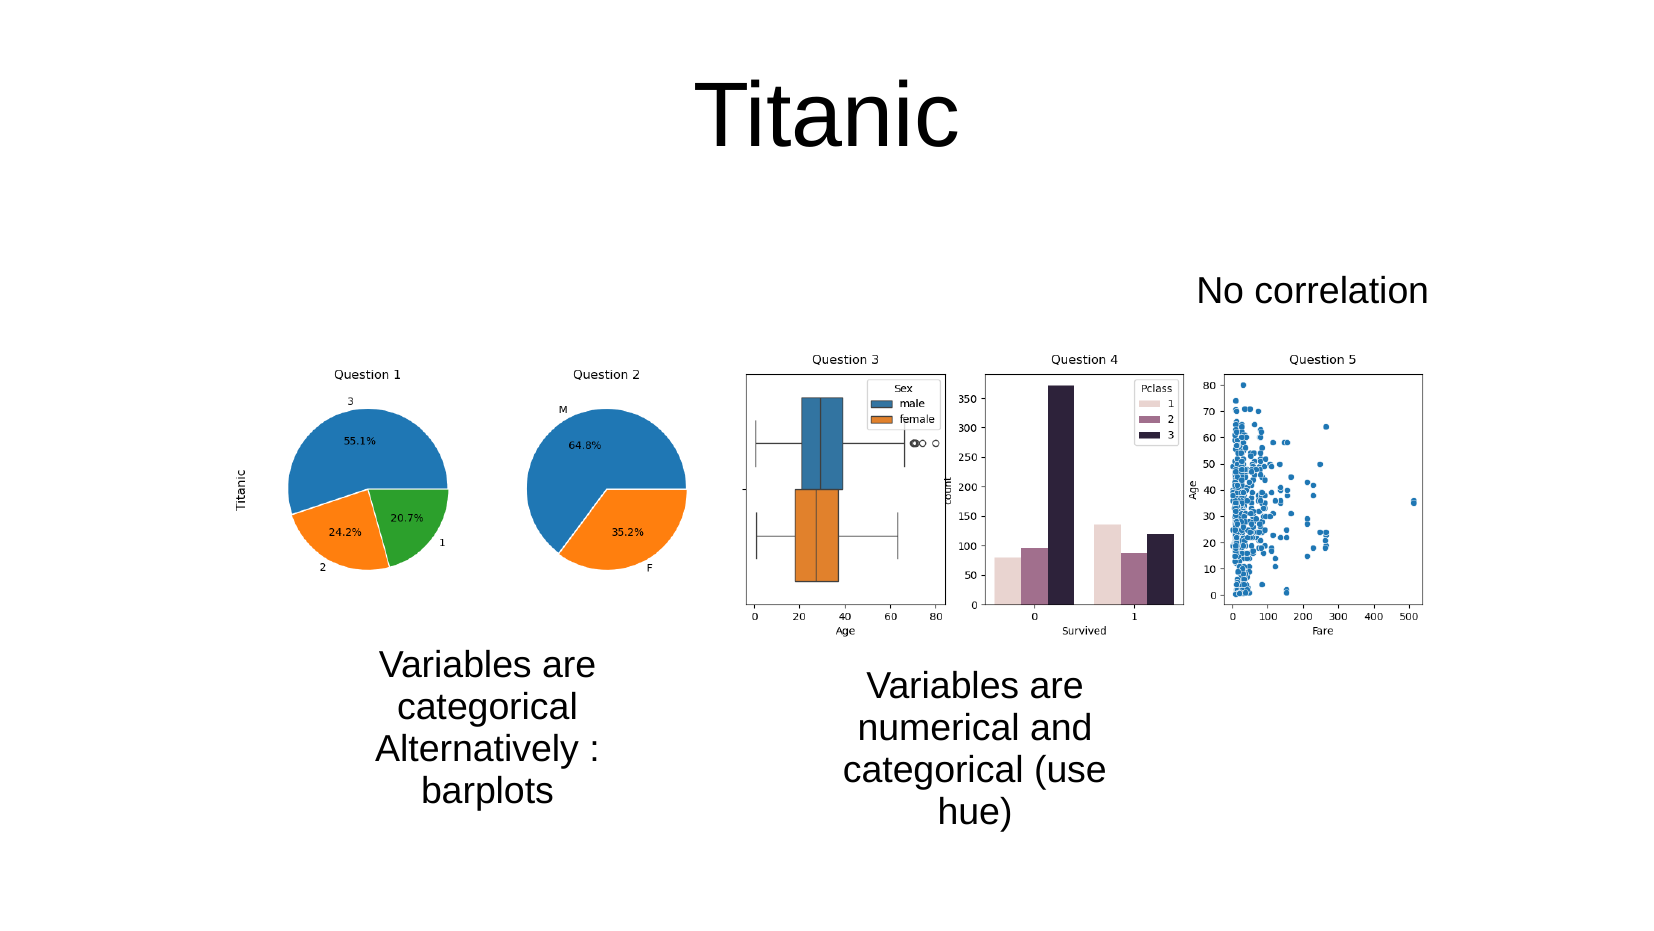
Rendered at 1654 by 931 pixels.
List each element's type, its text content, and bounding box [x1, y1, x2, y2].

text_box Variables are categorical Alternatively : barplots [300, 636, 676, 819]
title Titanic [82, 37, 1571, 193]
text_box No correlation [1125, 262, 1501, 376]
text_box Variables are numerical and categorical (use hue) [787, 657, 1163, 841]
picture [82, 338, 1571, 637]
